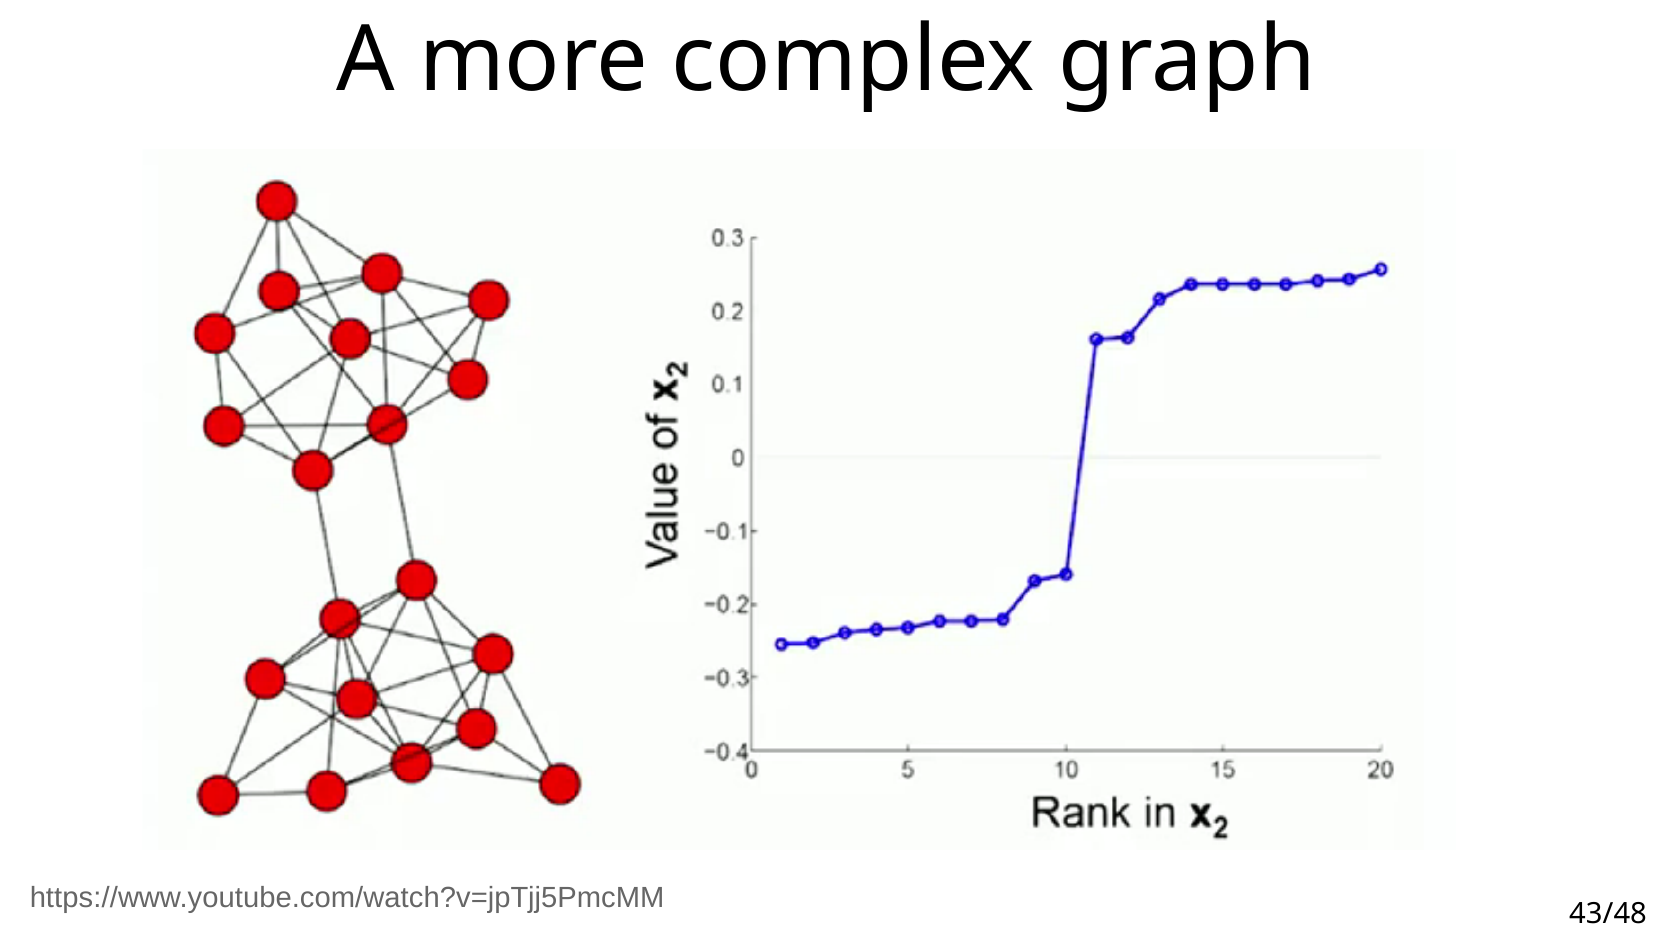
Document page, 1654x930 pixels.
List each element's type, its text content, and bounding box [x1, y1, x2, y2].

title A more complex graph [82, 0, 1571, 120]
picture [142, 149, 1456, 850]
text_box https://www.youtube.com/watch?v=jpTjj5PmcMM [15, 873, 976, 921]
